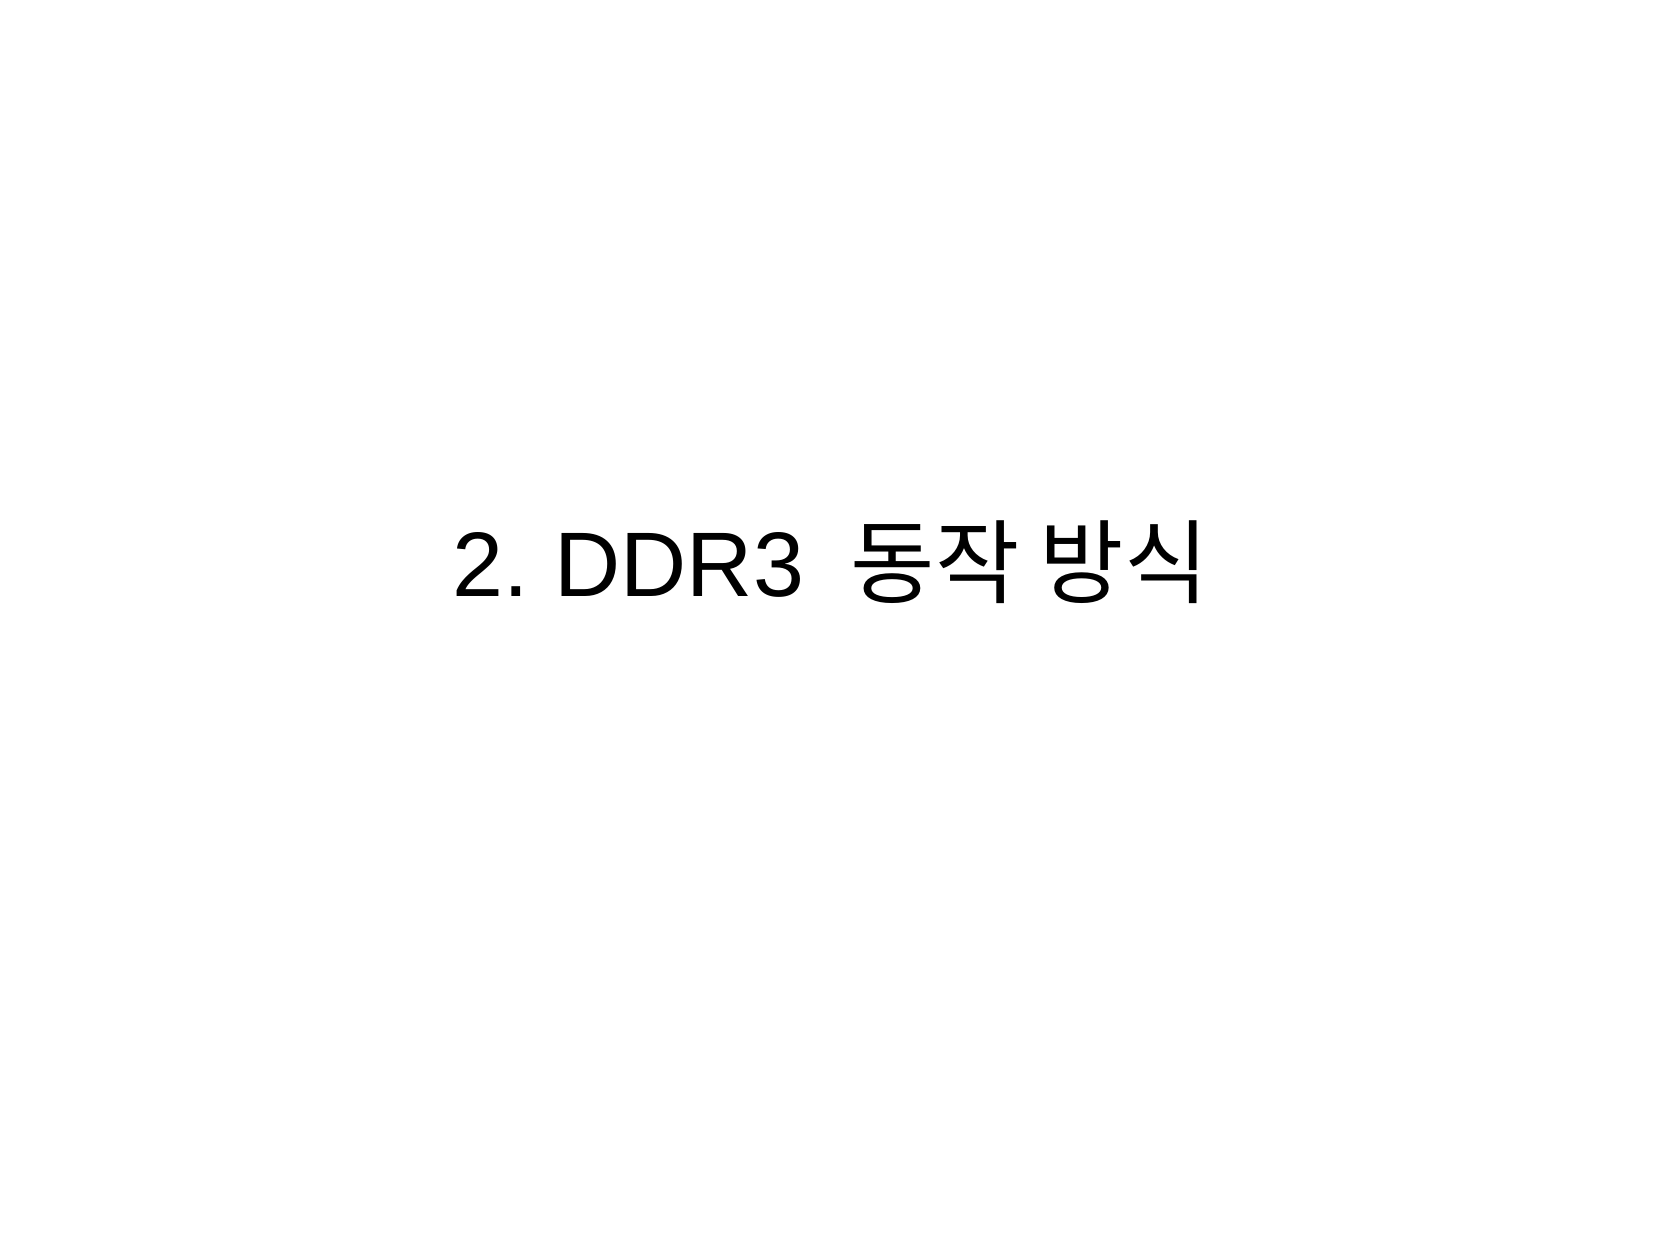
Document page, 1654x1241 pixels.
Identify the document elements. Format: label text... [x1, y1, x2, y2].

title 2. DDR3 동작 방식 [86, 452, 1576, 661]
